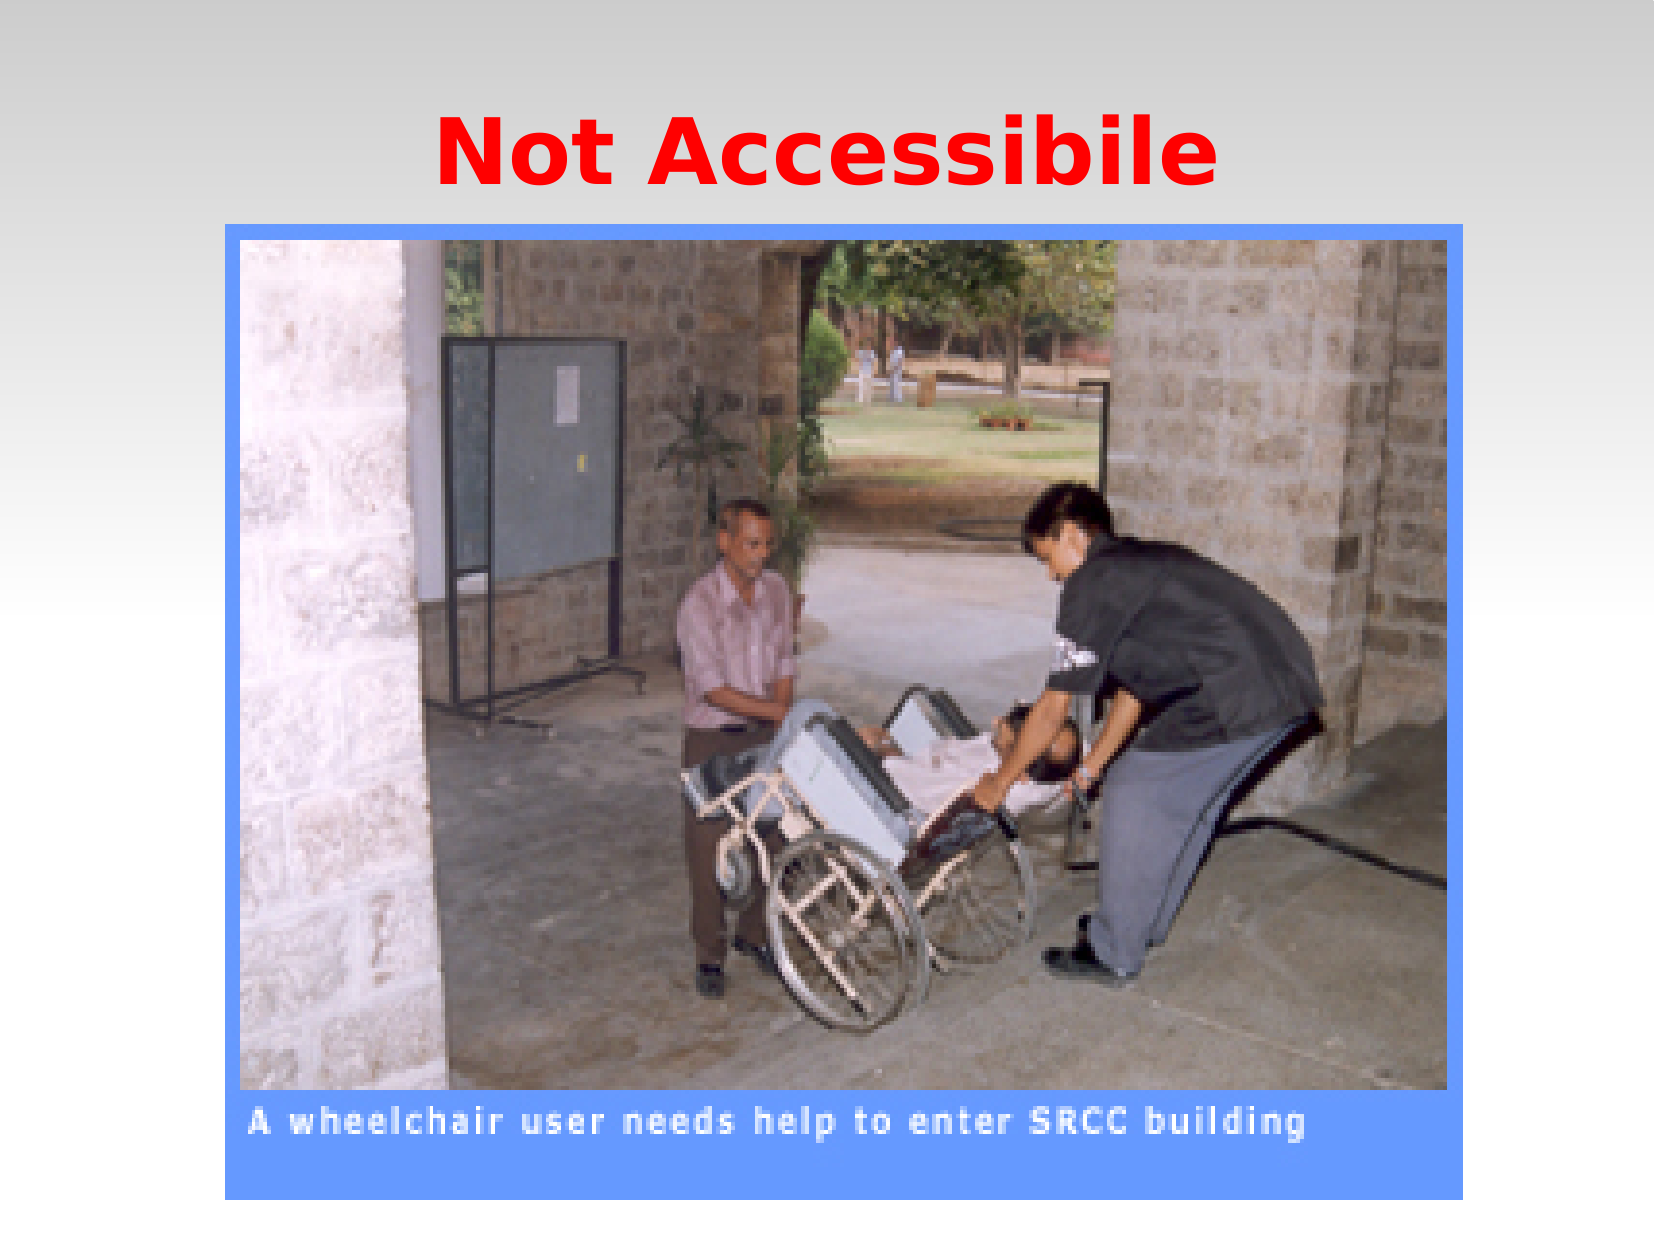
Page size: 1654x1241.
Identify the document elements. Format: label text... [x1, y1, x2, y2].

picture [225, 224, 1463, 1200]
title Not Accessibile [82, 49, 1571, 257]
